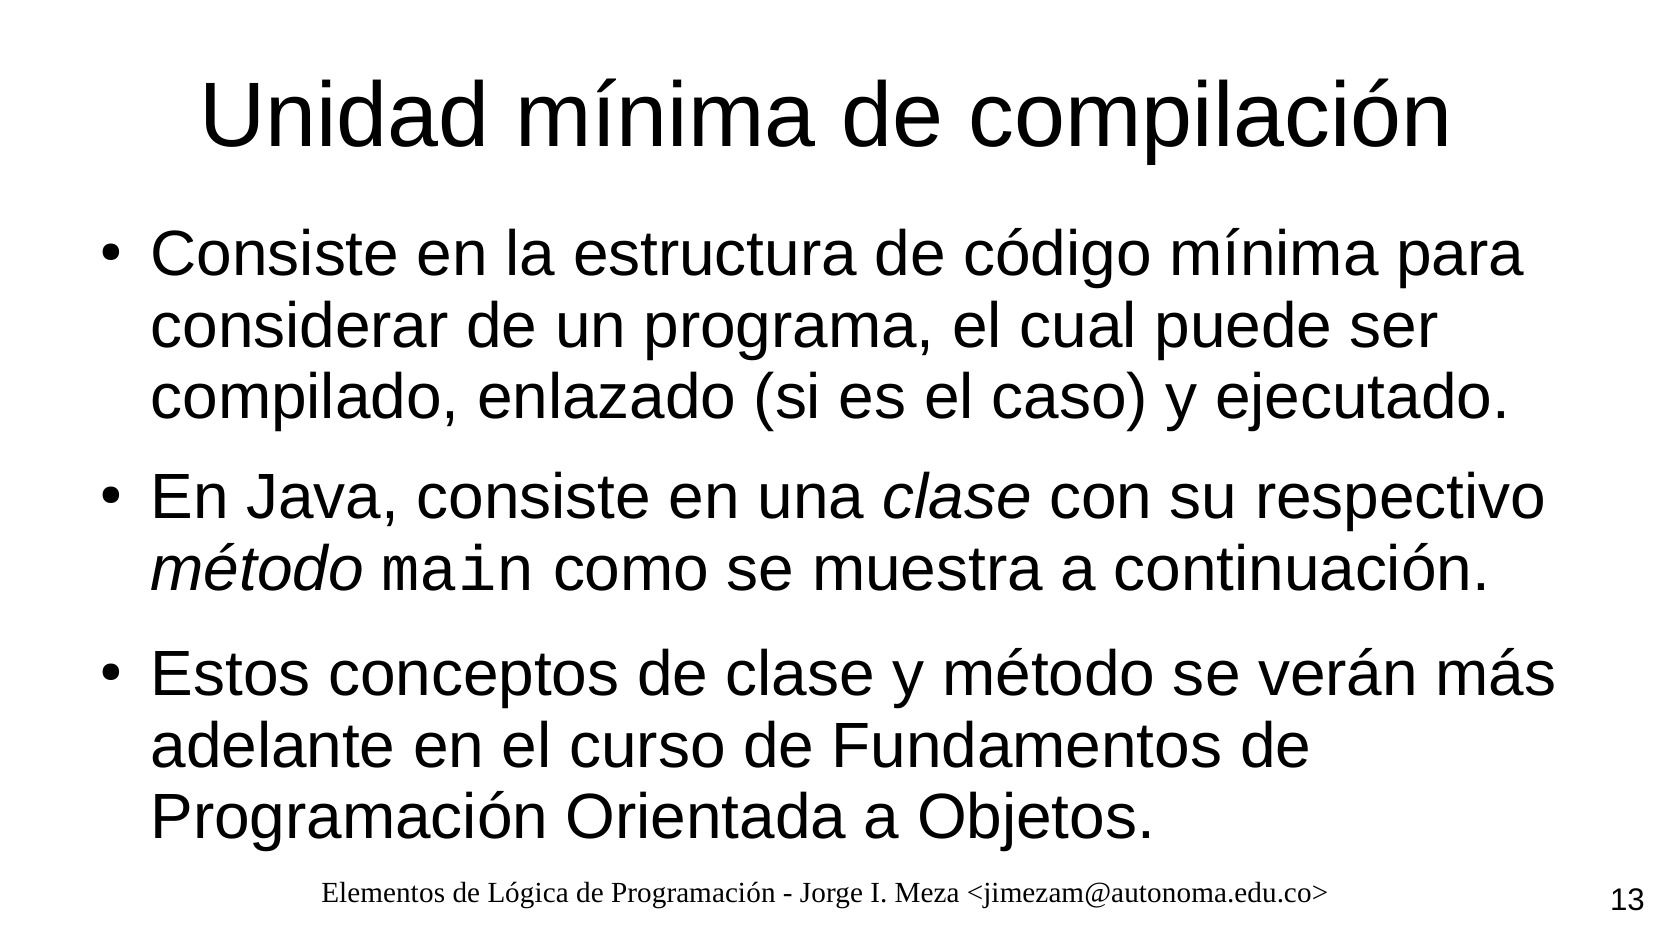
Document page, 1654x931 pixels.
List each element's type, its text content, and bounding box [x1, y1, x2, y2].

title Unidad mínima de compilación [82, 37, 1571, 193]
list Consiste en la estructura de código mínima para considerar de un programa, el cual puede ser compilado, enlazado (si es el caso) y ejecutado. En Java, consiste en una clase con su respectivo método main como se muestra a continuación. Estos conceptos de clase y método se verán más adelante en el curso de Fundamentos de Programación Orientada a Objetos. [82, 217, 1571, 863]
